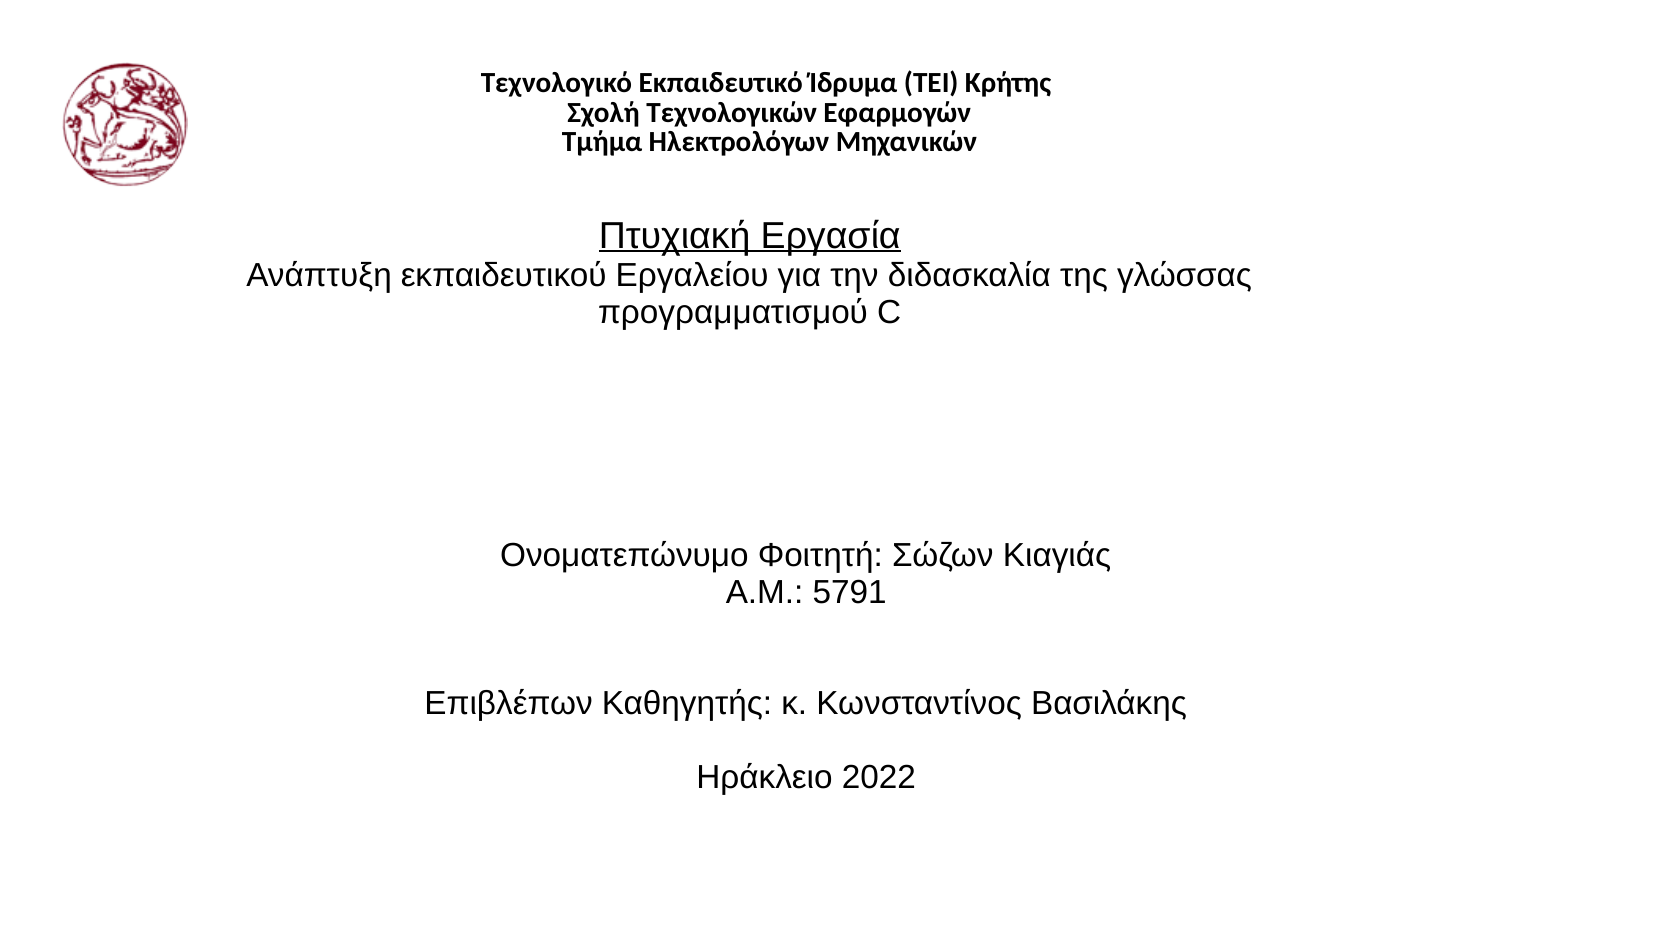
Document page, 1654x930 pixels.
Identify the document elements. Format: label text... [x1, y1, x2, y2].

text_box Πτυχιακή Εργασία Ανάπτυξη εκπαιδευτικού Εργαλείου για την διδασκαλία της γλώσσας προγραμματισμού C [150, 206, 1351, 338]
subtitle Ονοματεπώνυμο Φοιτητή: Σώζων Κιαγιάς Α.Μ.: 5791 Επιβλέπων Καθηγητής: κ. Κωνσταντίνος Βασιλάκης Ηράκλειο 2022 [0, 364, 1613, 930]
picture [62, 62, 188, 188]
title Τεχνολογικό Εκπαιδευτικό Ίδρυμα (ΤΕΙ) Κρήτης Σχολή Τεχνολογικών Εφαρμογών Τμήμα Ηλεκτρολόγων Μηχανικών [0, 37, 1571, 193]
